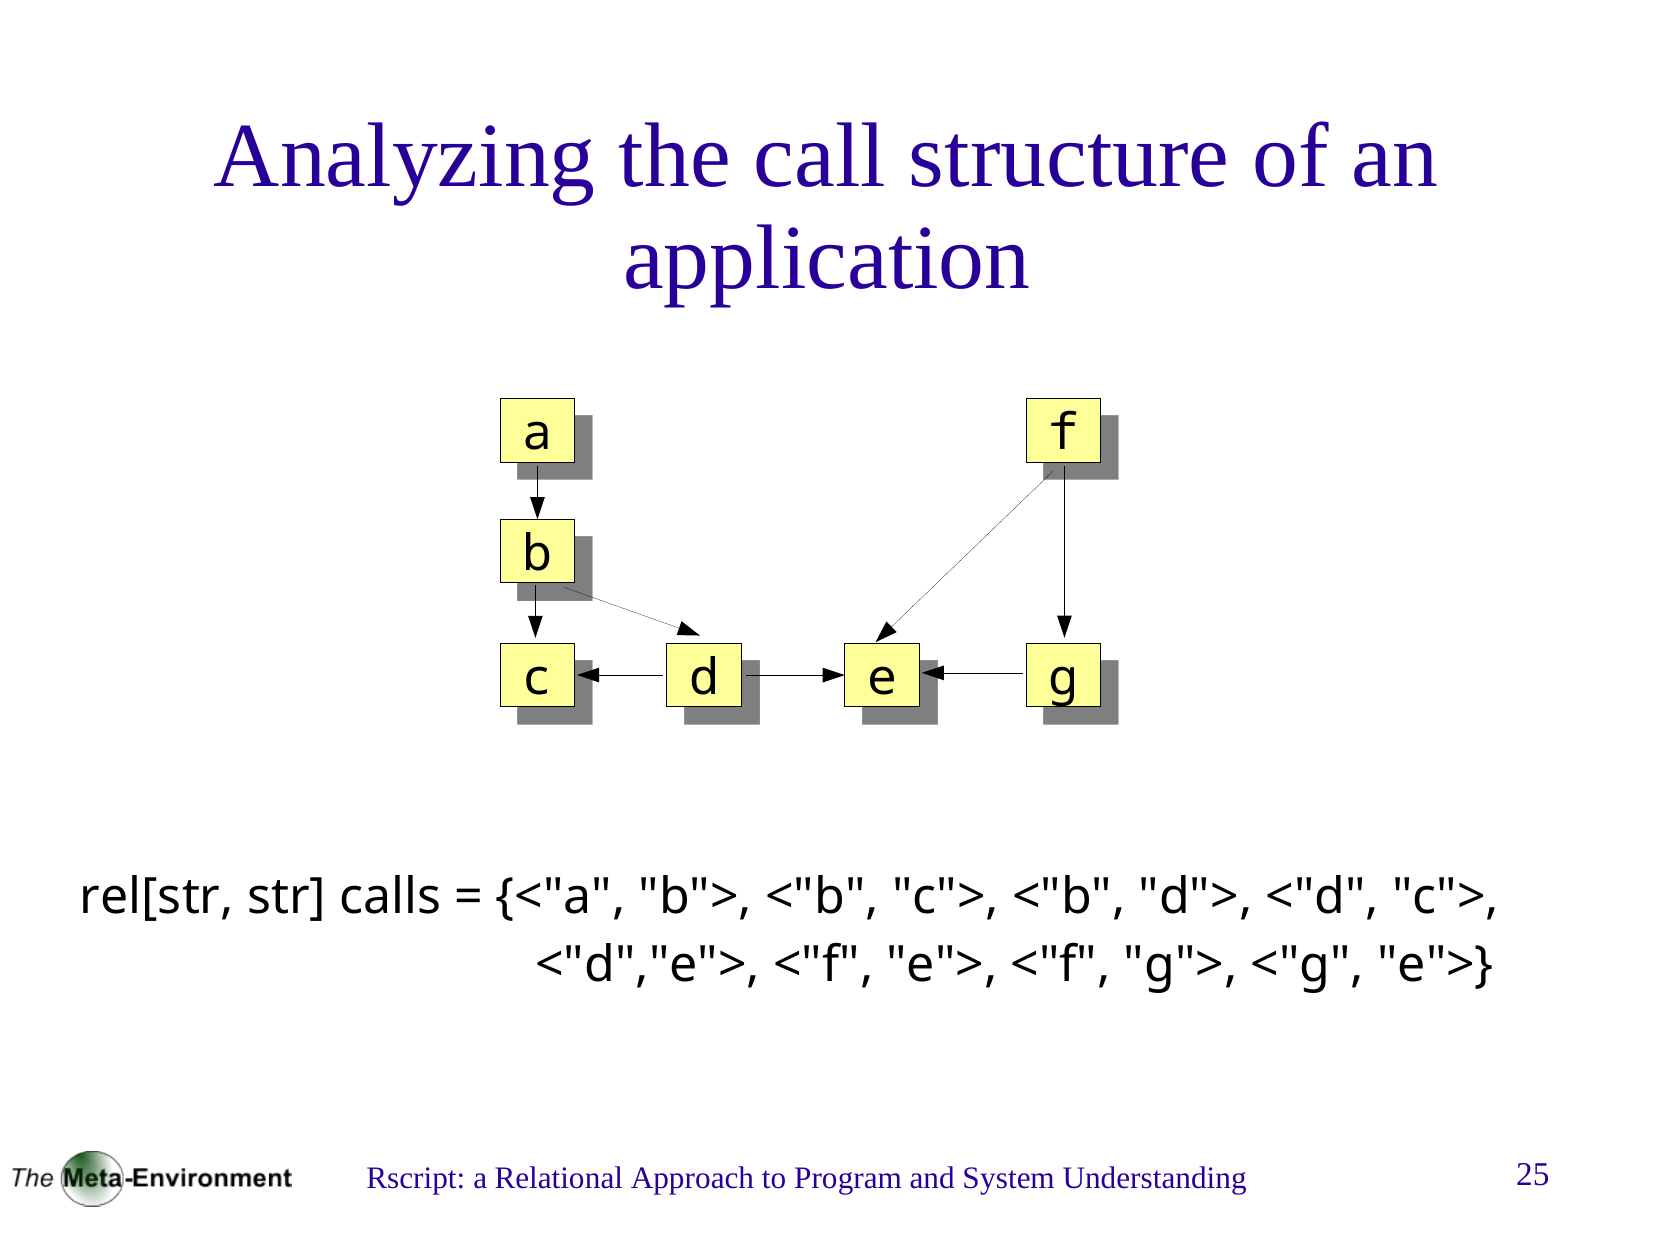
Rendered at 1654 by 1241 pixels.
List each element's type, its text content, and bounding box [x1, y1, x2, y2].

text_box d [666, 643, 742, 707]
text_box c [500, 643, 575, 707]
text_box a [500, 398, 575, 463]
text_box e [844, 643, 920, 707]
title Analyzing the call structure of an application [121, 102, 1534, 311]
text_box b [500, 519, 575, 583]
text_box g [1026, 643, 1101, 707]
text_box rel[str, str] calls = {<"a", "b">, <"b", "c">, <"b", "d">, <"d", "c">, <"d","e">, <"f", "e">, <"f", "g">, <"g", "e">} [79, 859, 1633, 1000]
text_box f [1026, 398, 1101, 463]
picture [12, 1151, 292, 1207]
